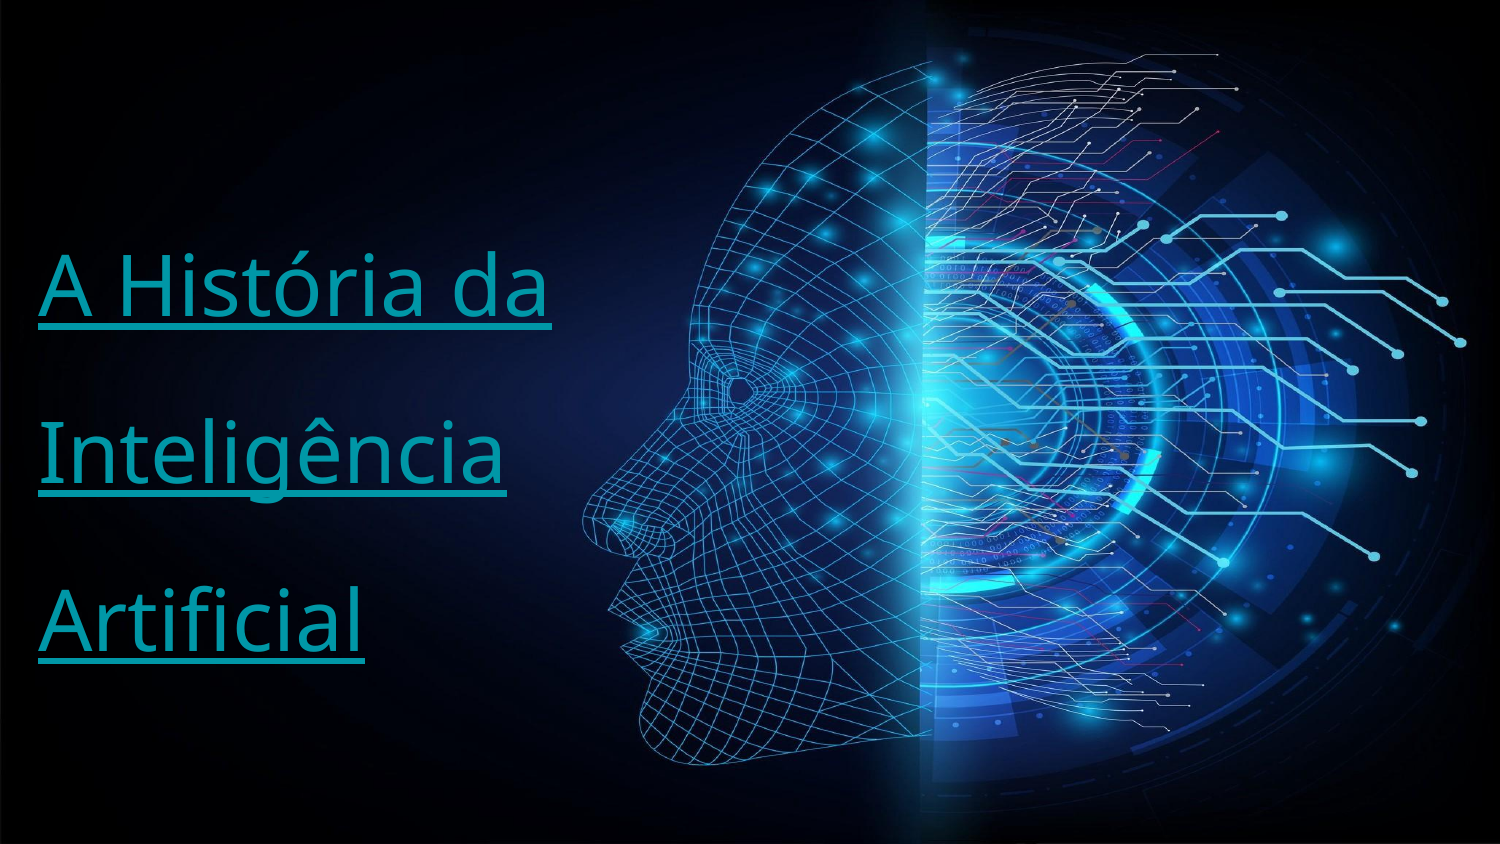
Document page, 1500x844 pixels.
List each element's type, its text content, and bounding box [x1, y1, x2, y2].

list A História da Inteligência Artificial [23, 198, 750, 625]
picture [0, 0, 1500, 844]
